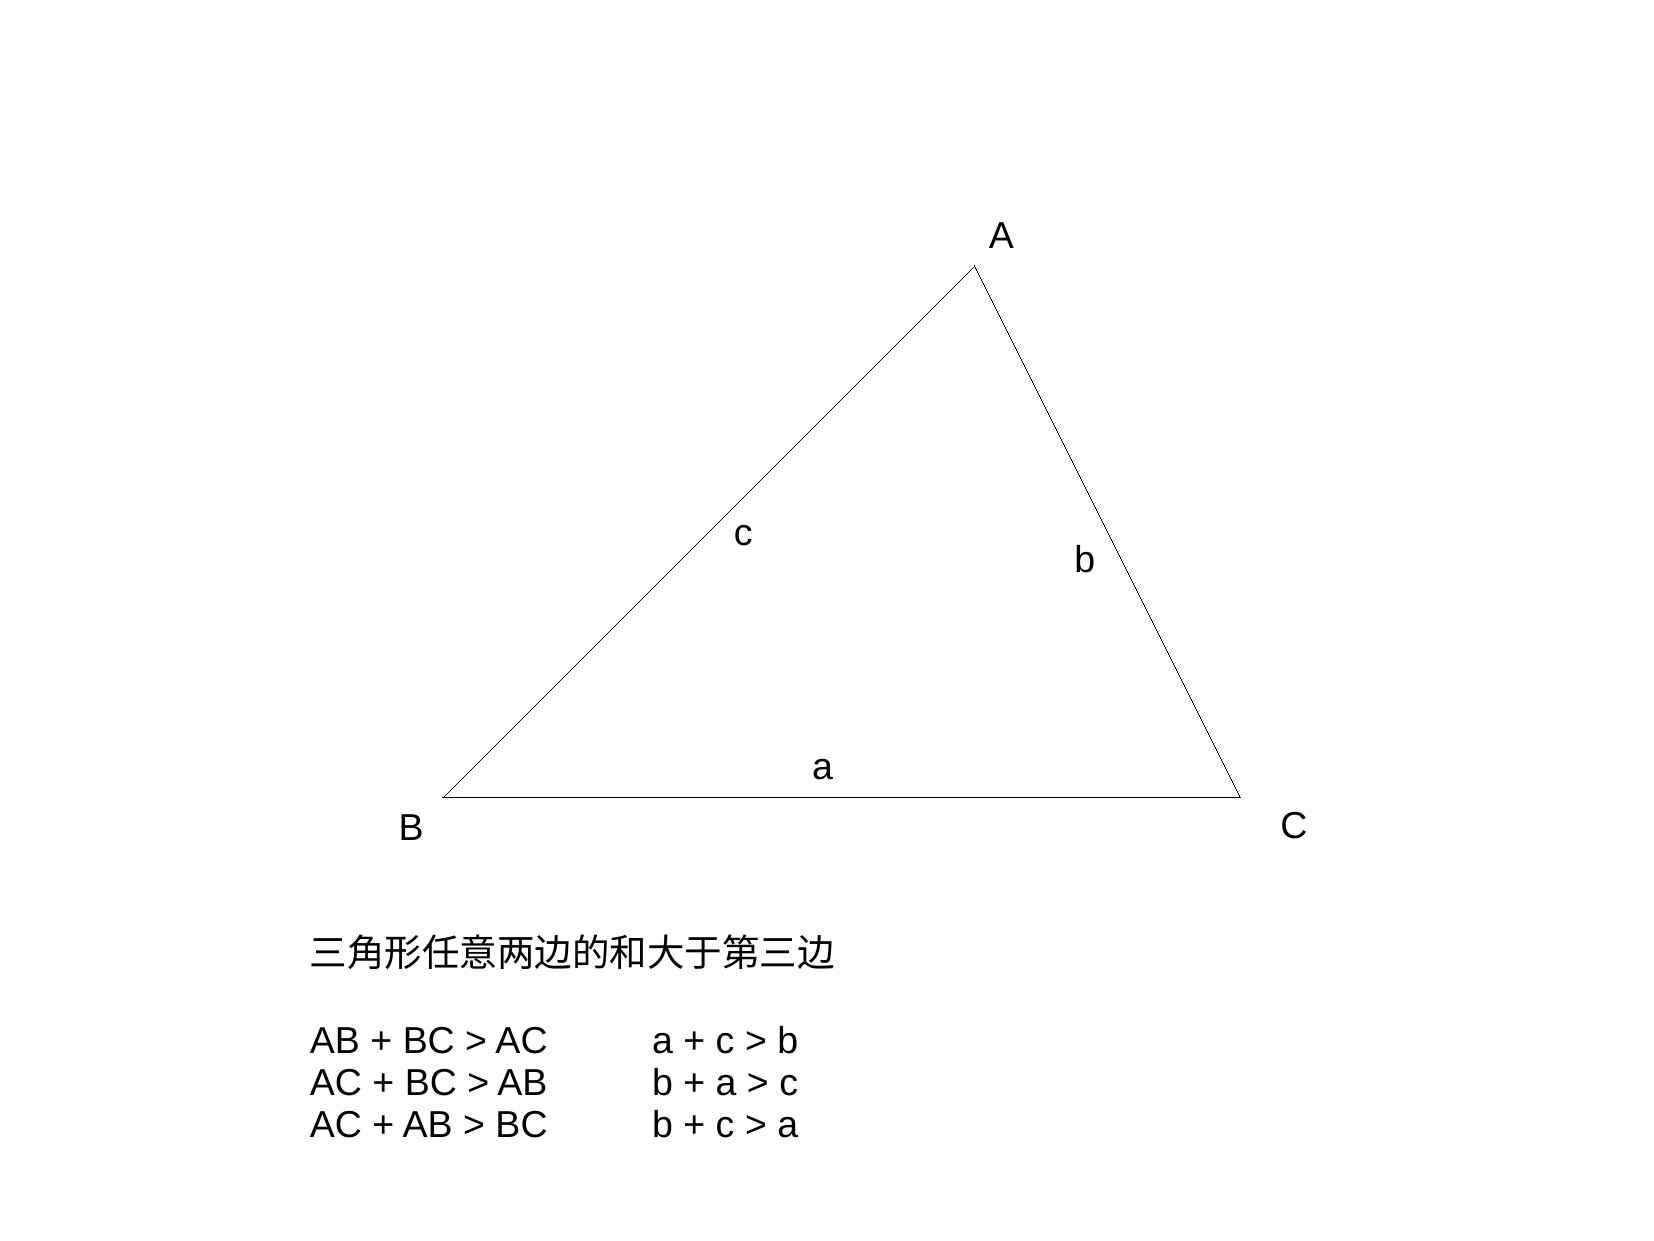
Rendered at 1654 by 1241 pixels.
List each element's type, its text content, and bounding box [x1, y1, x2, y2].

text_box B [383, 799, 439, 857]
text_box c [719, 504, 768, 562]
text_box 三角形任意两边的和大于第三边 AB + BC > AC a + c > b AC + BC > AB b + a > c AC + AB > BC b + c > a [295, 915, 878, 1141]
text_box b [1059, 531, 1110, 613]
text_box a [797, 738, 848, 796]
text_box A [973, 206, 1029, 264]
text_box C [1265, 797, 1323, 855]
